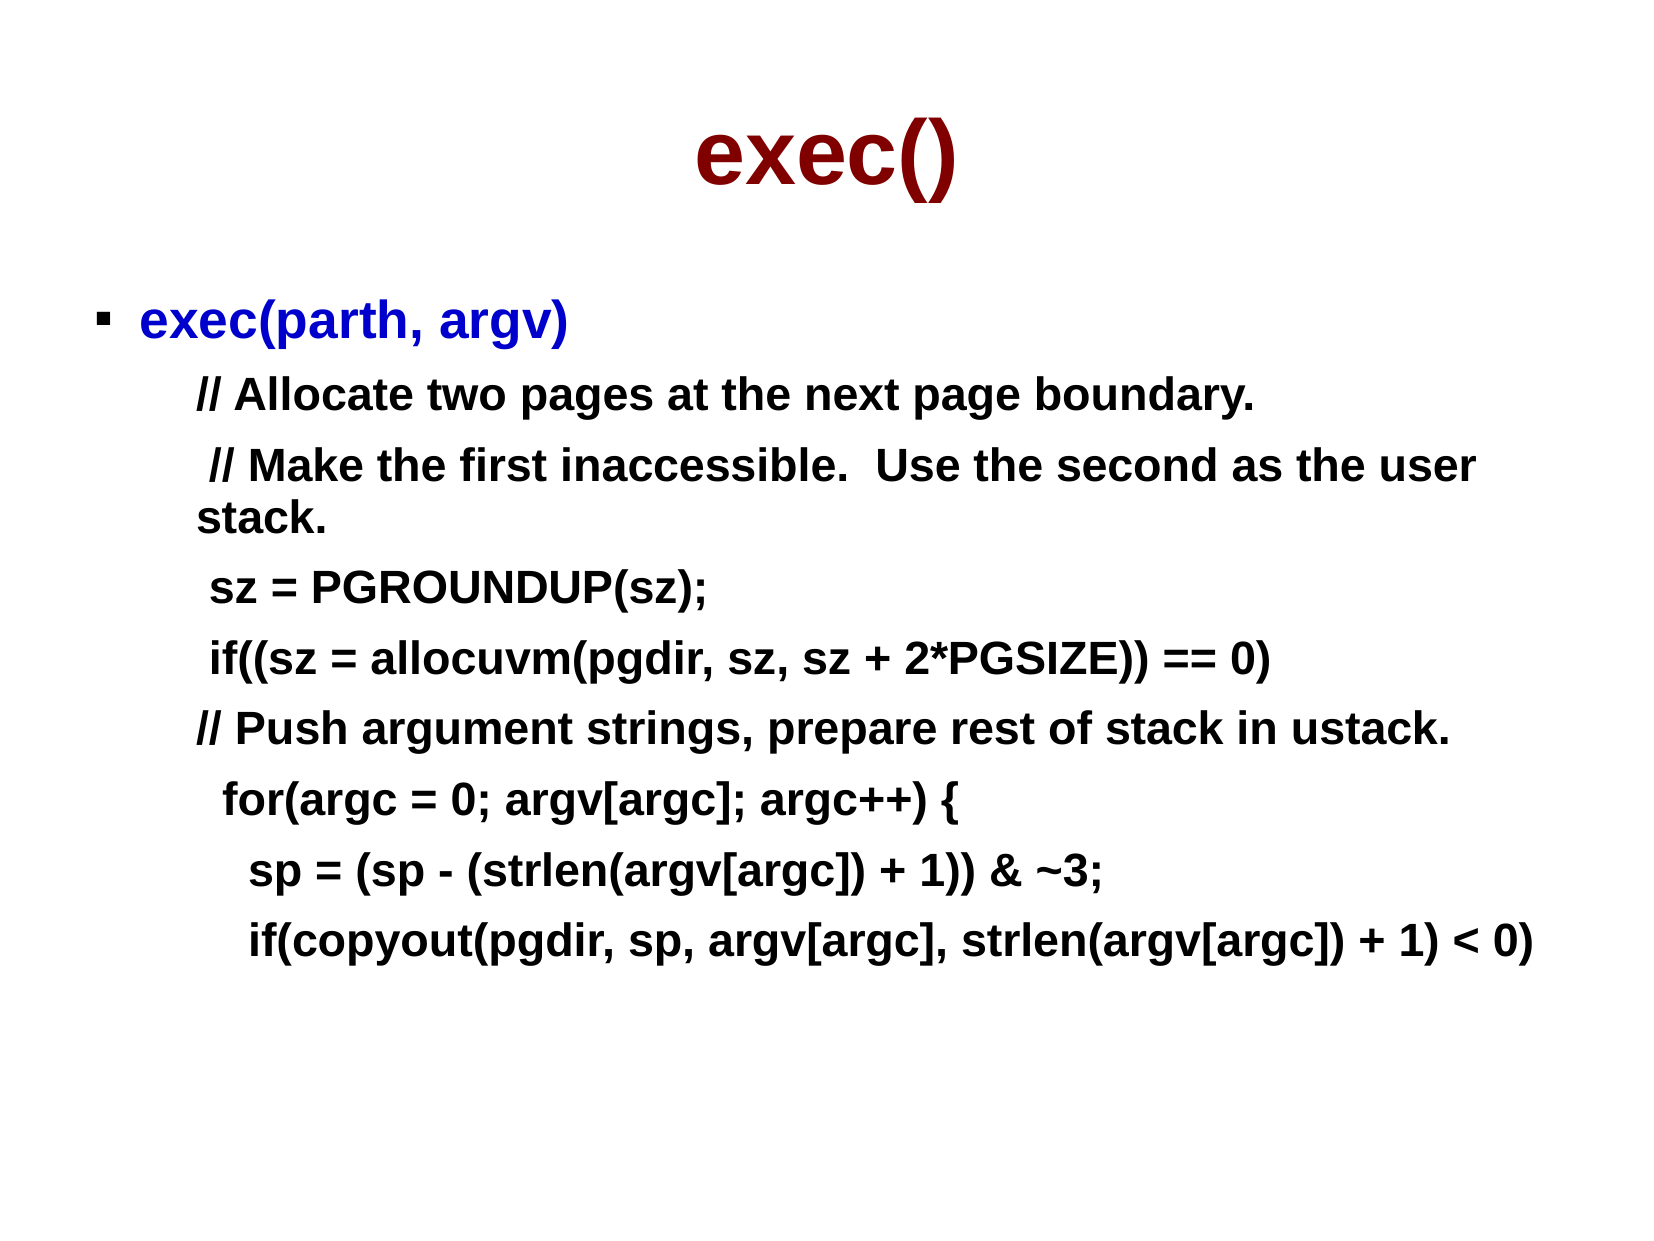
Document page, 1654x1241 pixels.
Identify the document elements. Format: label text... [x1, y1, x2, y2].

title exec() [82, 49, 1571, 257]
list exec(parth, argv) // Allocate two pages at the next page boundary. // Make the first inaccessible. Use the second as the user stack. sz = PGROUNDUP(sz); if((sz = allocuvm(pgdir, sz, sz + 2*PGSIZE)) == 0) // Push argument strings, prepare rest of stack in ustack. for(argc = 0; argv[argc]; argc++) { sp = (sp - (strlen(argv[argc]) + 1)) & ~3; if(copyout(pgdir, sp, argv[argc], strlen(argv[argc]) + 1) < 0) [82, 290, 1571, 1010]
